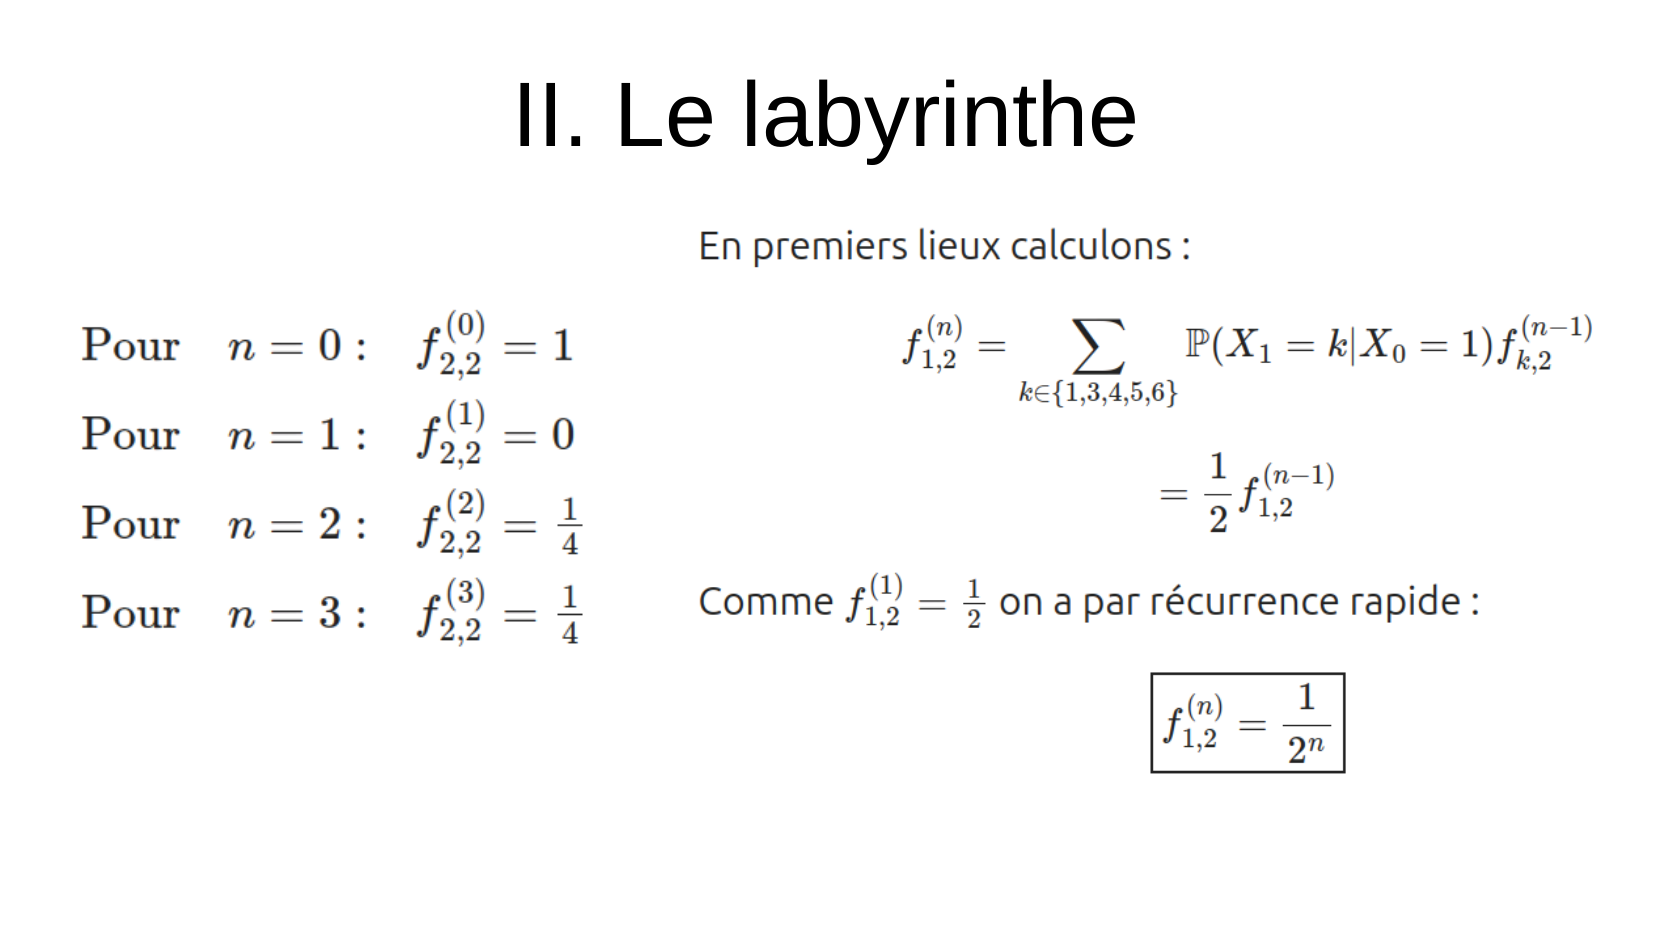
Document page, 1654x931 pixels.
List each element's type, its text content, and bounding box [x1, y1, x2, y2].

picture [687, 224, 1613, 788]
title II. Le labyrinthe [82, 37, 1571, 193]
picture [56, 304, 601, 676]
